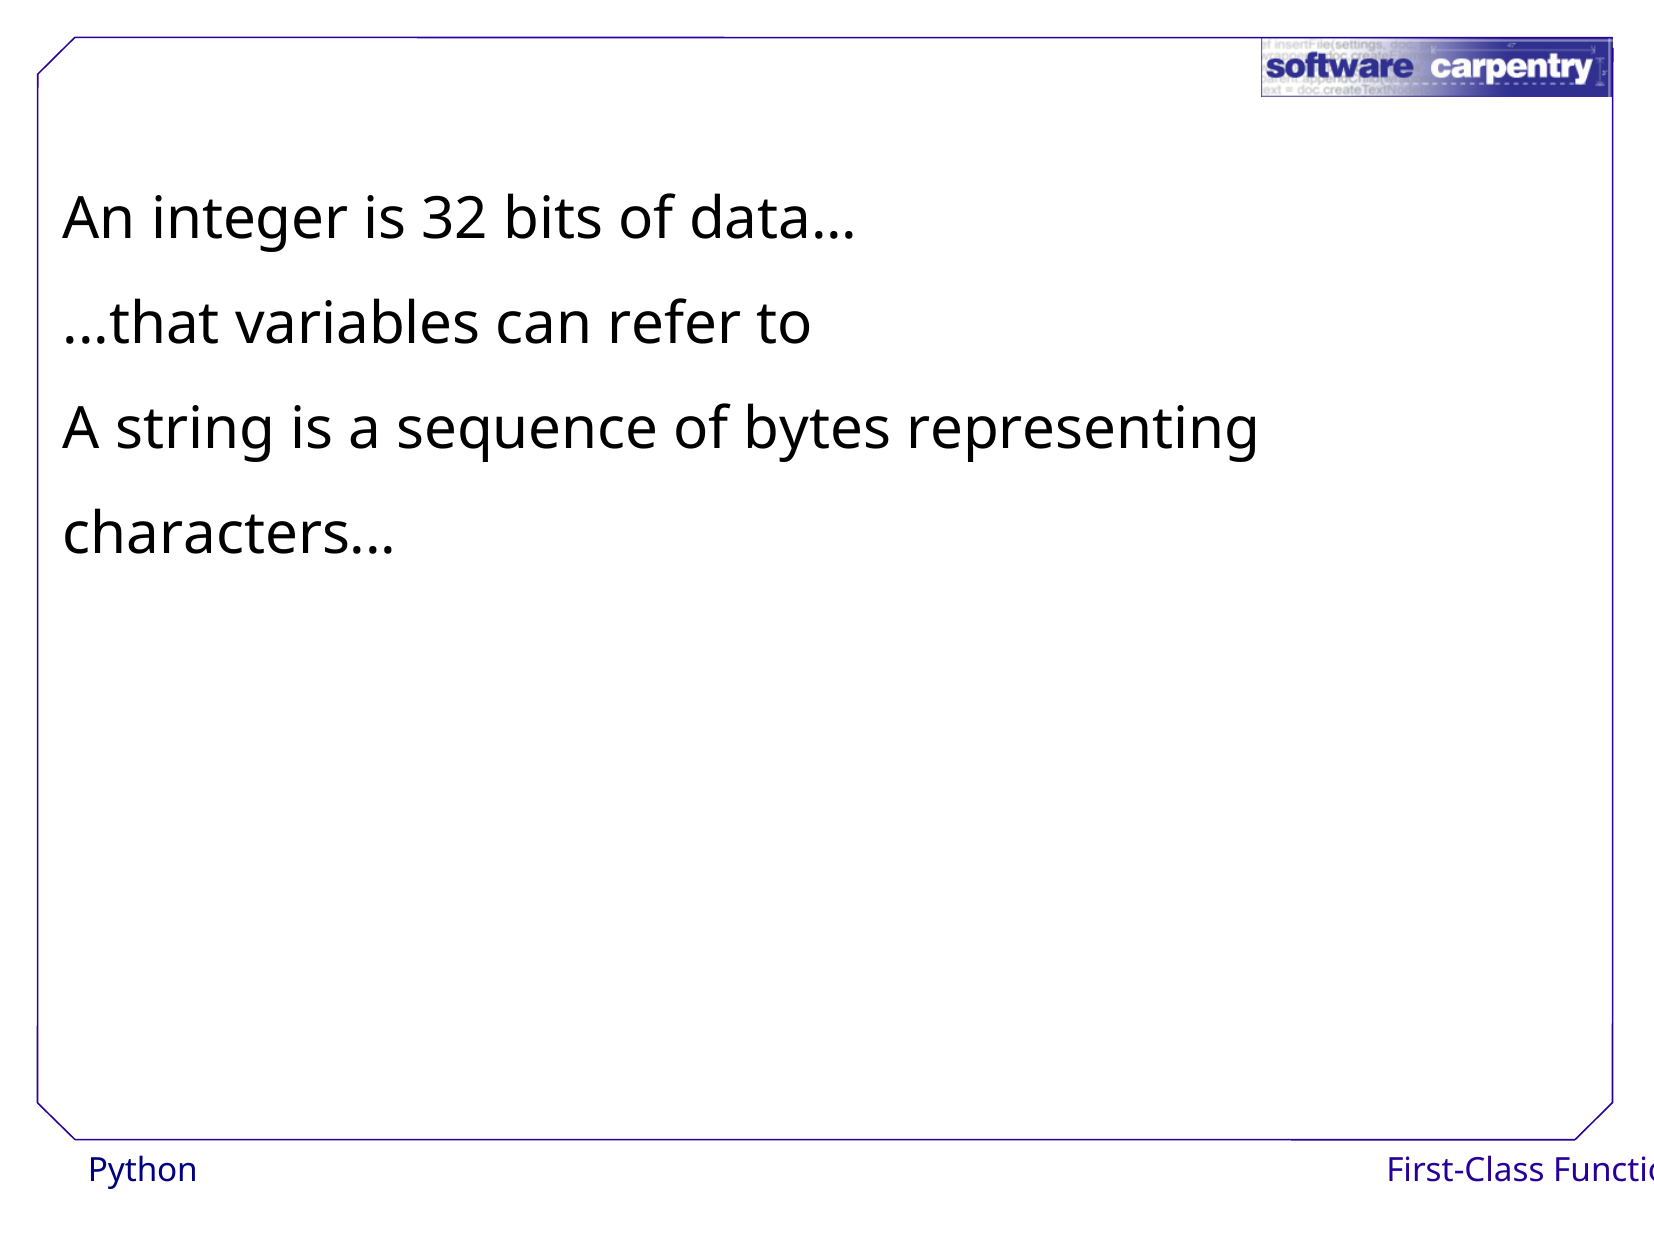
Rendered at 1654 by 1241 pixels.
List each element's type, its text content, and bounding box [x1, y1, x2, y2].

picture [1261, 39, 1613, 97]
text_box An integer is 32 bits of data... ...that variables can refer to A string is a sequence of bytes representing characters... [48, 138, 1426, 679]
